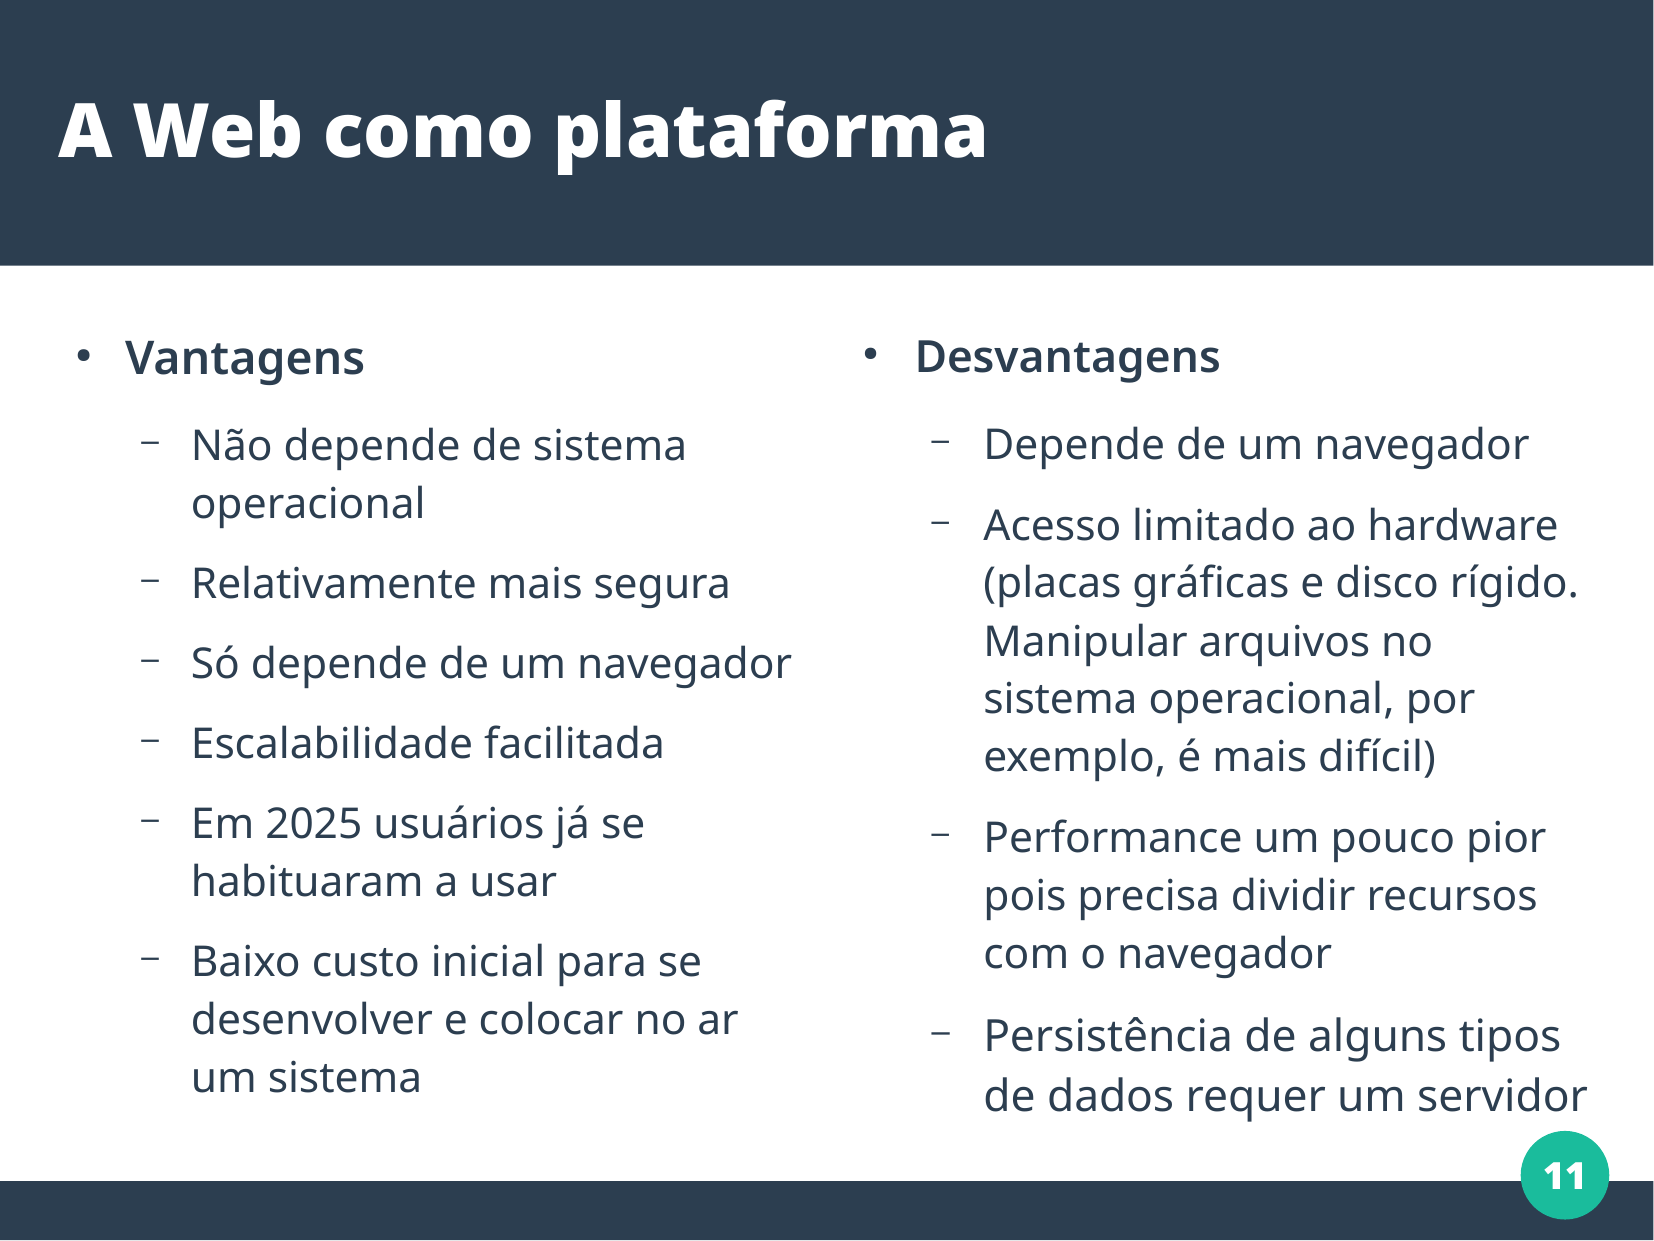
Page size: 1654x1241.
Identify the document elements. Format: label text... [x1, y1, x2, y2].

title A Web como plataforma [59, 49, 1595, 207]
list Desvantagens Depende de um navegador Acesso limitado ao hardware (placas gráficas e disco rígido. Manipular arquivos no sistema operacional, por exemplo, é mais difícil) Performance um pouco pior pois precisa dividir recursos com o navegador Persistência de alguns tipos de dados requer um servidor [845, 324, 1596, 1152]
list Vantagens Não depende de sistema operacional Relativamente mais segura Só depende de um navegador Escalabilidade facilitada Em 2025 usuários já se habituaram a usar Baixo custo inicial para se desenvolver e colocar no ar um sistema [59, 324, 809, 1152]
